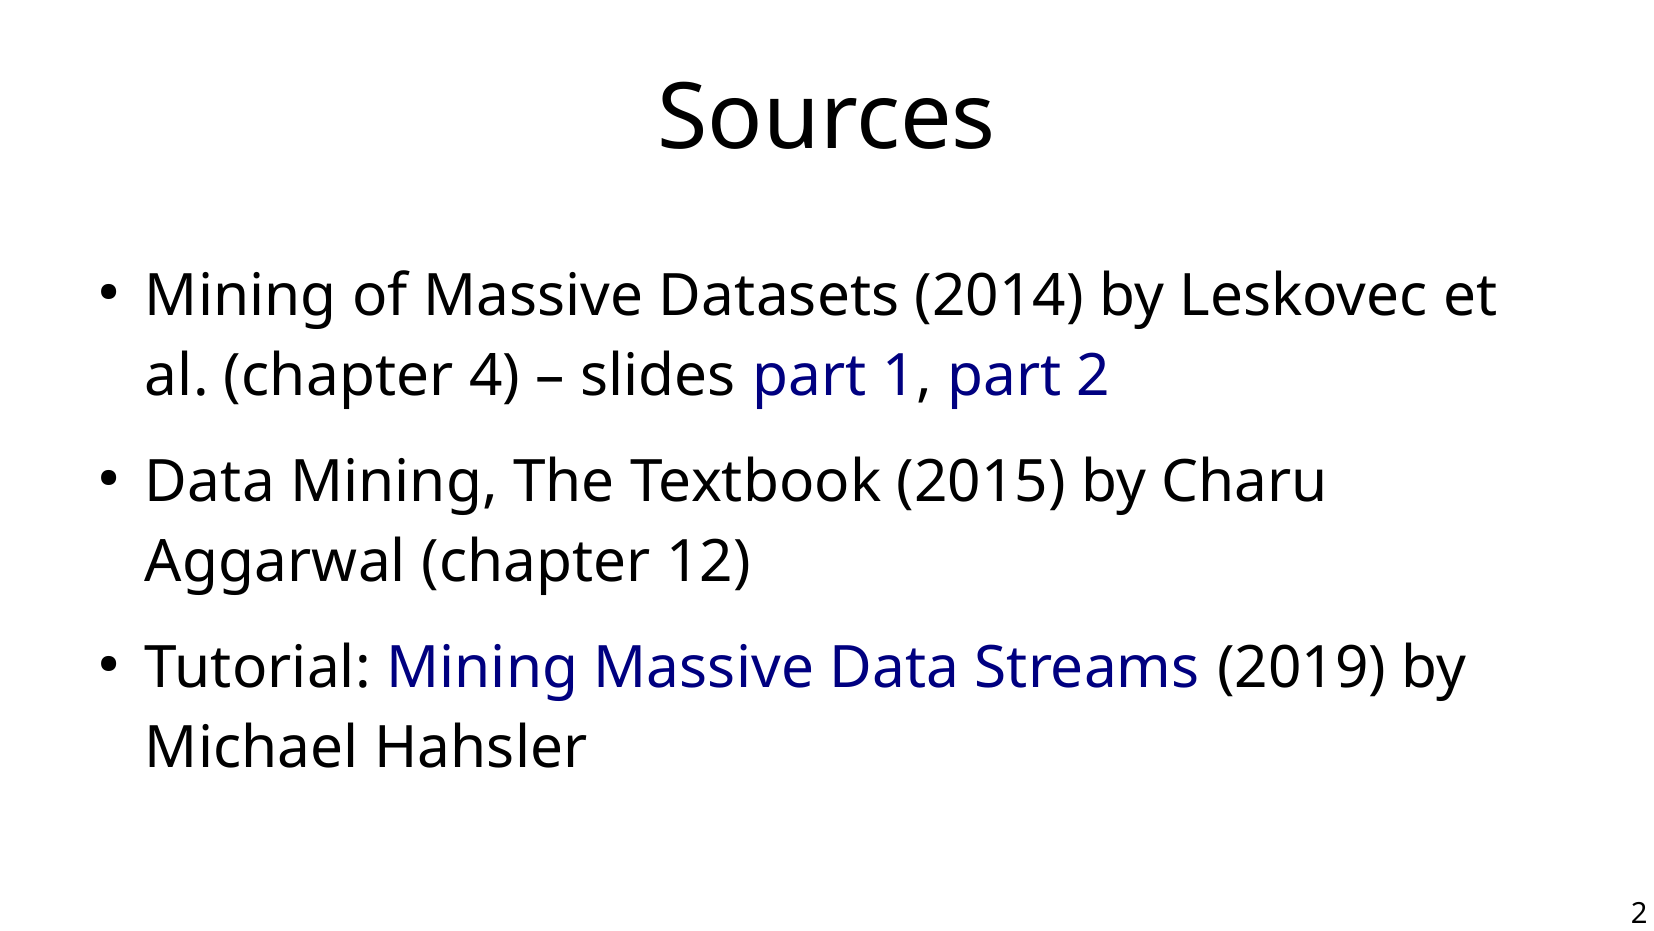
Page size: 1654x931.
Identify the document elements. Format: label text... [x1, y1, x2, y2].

title Sources [82, 1, 1571, 226]
list Mining of Massive Datasets (2014) by Leskovec et al. (chapter 4) – slides part 1, part 2 Data Mining, The Textbook (2015) by Charu Aggarwal (chapter 12) Tutorial: Mining Massive Data Streams (2019) by Michael Hahsler [82, 253, 1571, 793]
